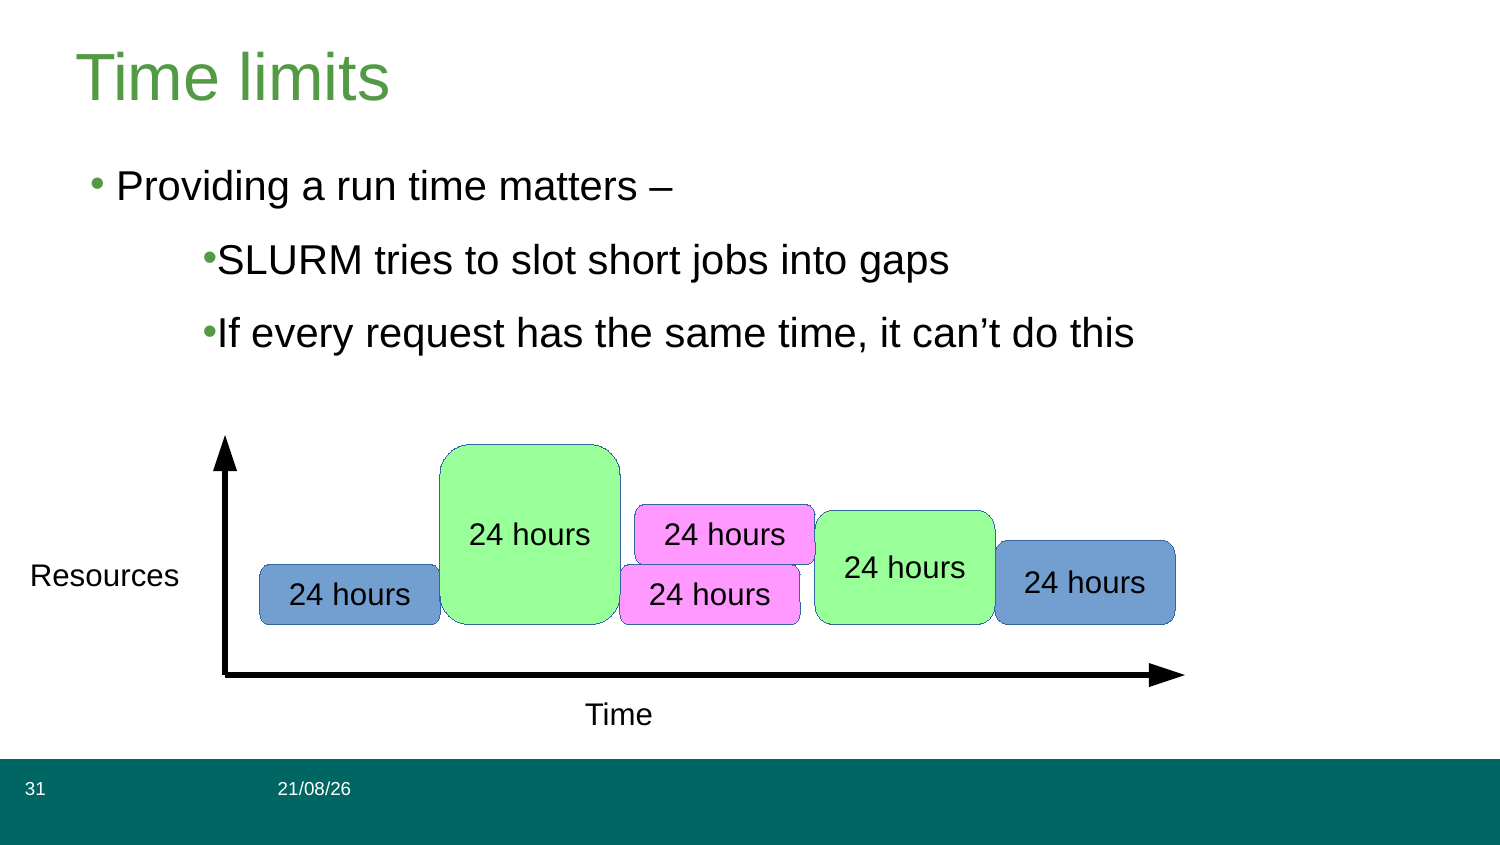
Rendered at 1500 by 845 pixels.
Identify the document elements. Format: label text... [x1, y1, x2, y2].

text_box 24 hours [259, 564, 441, 625]
text_box 24 hours [634, 504, 816, 565]
title Time limits [75, 33, 1425, 175]
text_box 24 hours [439, 444, 621, 625]
list Providing a run time matters – SLURM tries to slot short jobs into gaps If every request has the same time, it can’t do this [90, 158, 1463, 420]
text_box Time [570, 690, 669, 740]
text_box <number> [24, 776, 76, 799]
text_box 24 hours [814, 510, 996, 625]
text_box 24 hours [995, 540, 1176, 625]
text_box Resources [15, 550, 196, 601]
text_box 24 hours [619, 564, 801, 625]
text_box 19/03/19 [277, 776, 553, 799]
